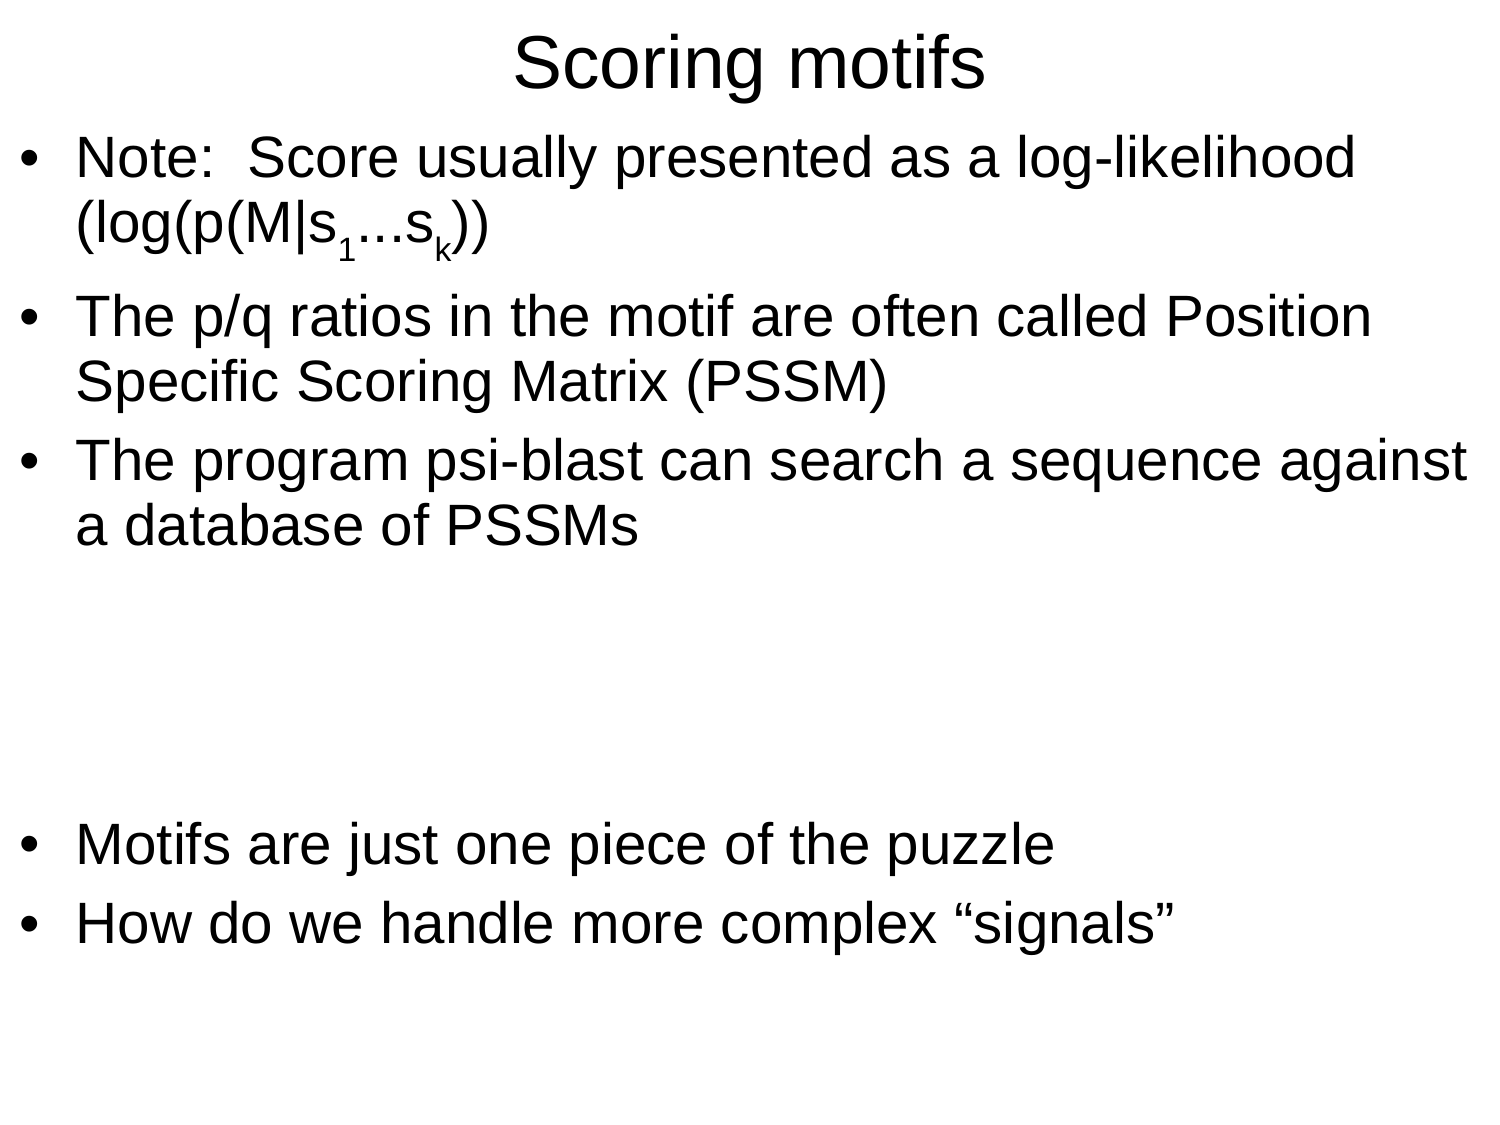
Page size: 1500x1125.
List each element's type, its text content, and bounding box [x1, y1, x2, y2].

title Scoring motifs [0, 17, 1500, 108]
list Note: Score usually presented as a log-likelihood (log(p(M|s1...sk)) The p/q ratios in the motif are often called Position Specific Scoring Matrix (PSSM) The program psi-blast can search a sequence against a database of PSSMs Motifs are just one piece of the puzzle How do we handle more complex “signals” [19, 124, 1500, 1111]
